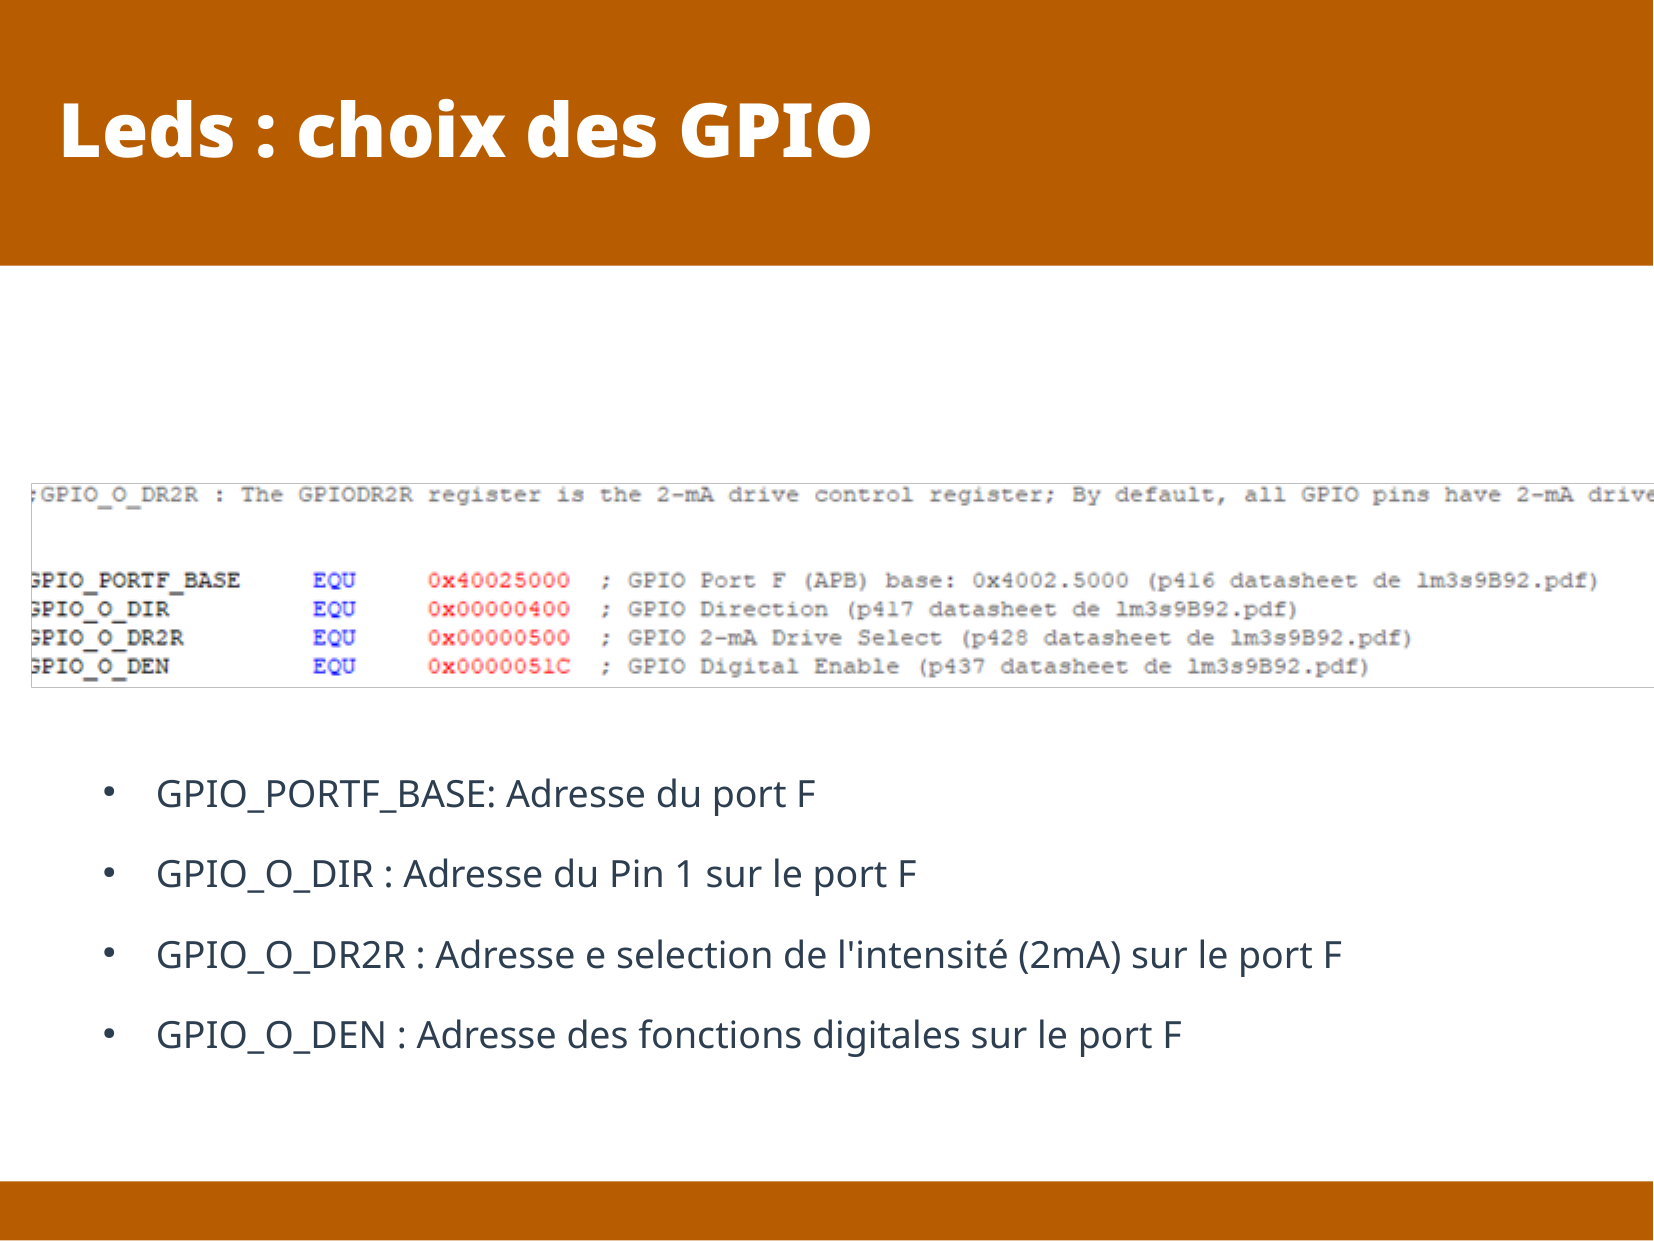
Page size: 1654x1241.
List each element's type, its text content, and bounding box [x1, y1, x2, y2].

list GPIO_PORTF_BASE: Adresse du port F GPIO_O_DIR : Adresse du Pin 1 sur le port F GPIO_O_DR2R : Adresse e selection de l'intensité (2mA) sur le port F GPIO_O_DEN : Adresse des fonctions digitales sur le port F [85, 691, 1621, 1241]
title Leds : choix des GPIO [58, 49, 1594, 207]
picture [27, 480, 1653, 691]
